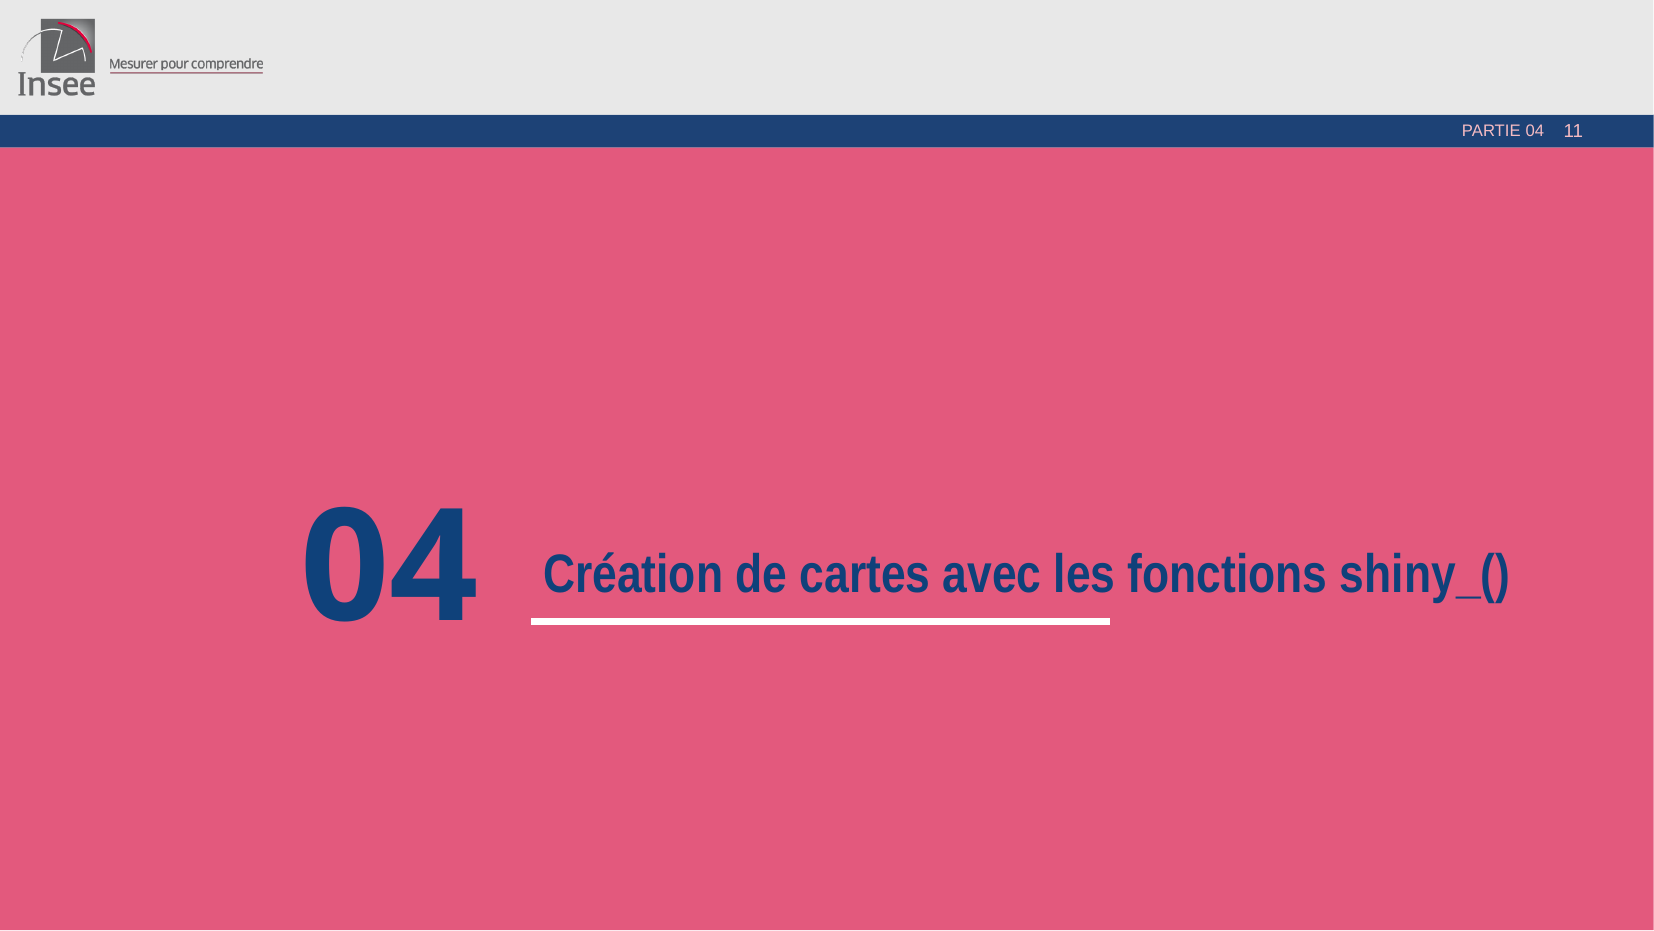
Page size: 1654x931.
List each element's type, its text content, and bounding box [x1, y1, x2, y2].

picture [14, 0, 263, 99]
title Création de cartes avec les fonctions shiny_() [526, 446, 1512, 605]
text_box PARTIE 04 [1311, 114, 1560, 148]
text_box 04 [253, 422, 526, 697]
